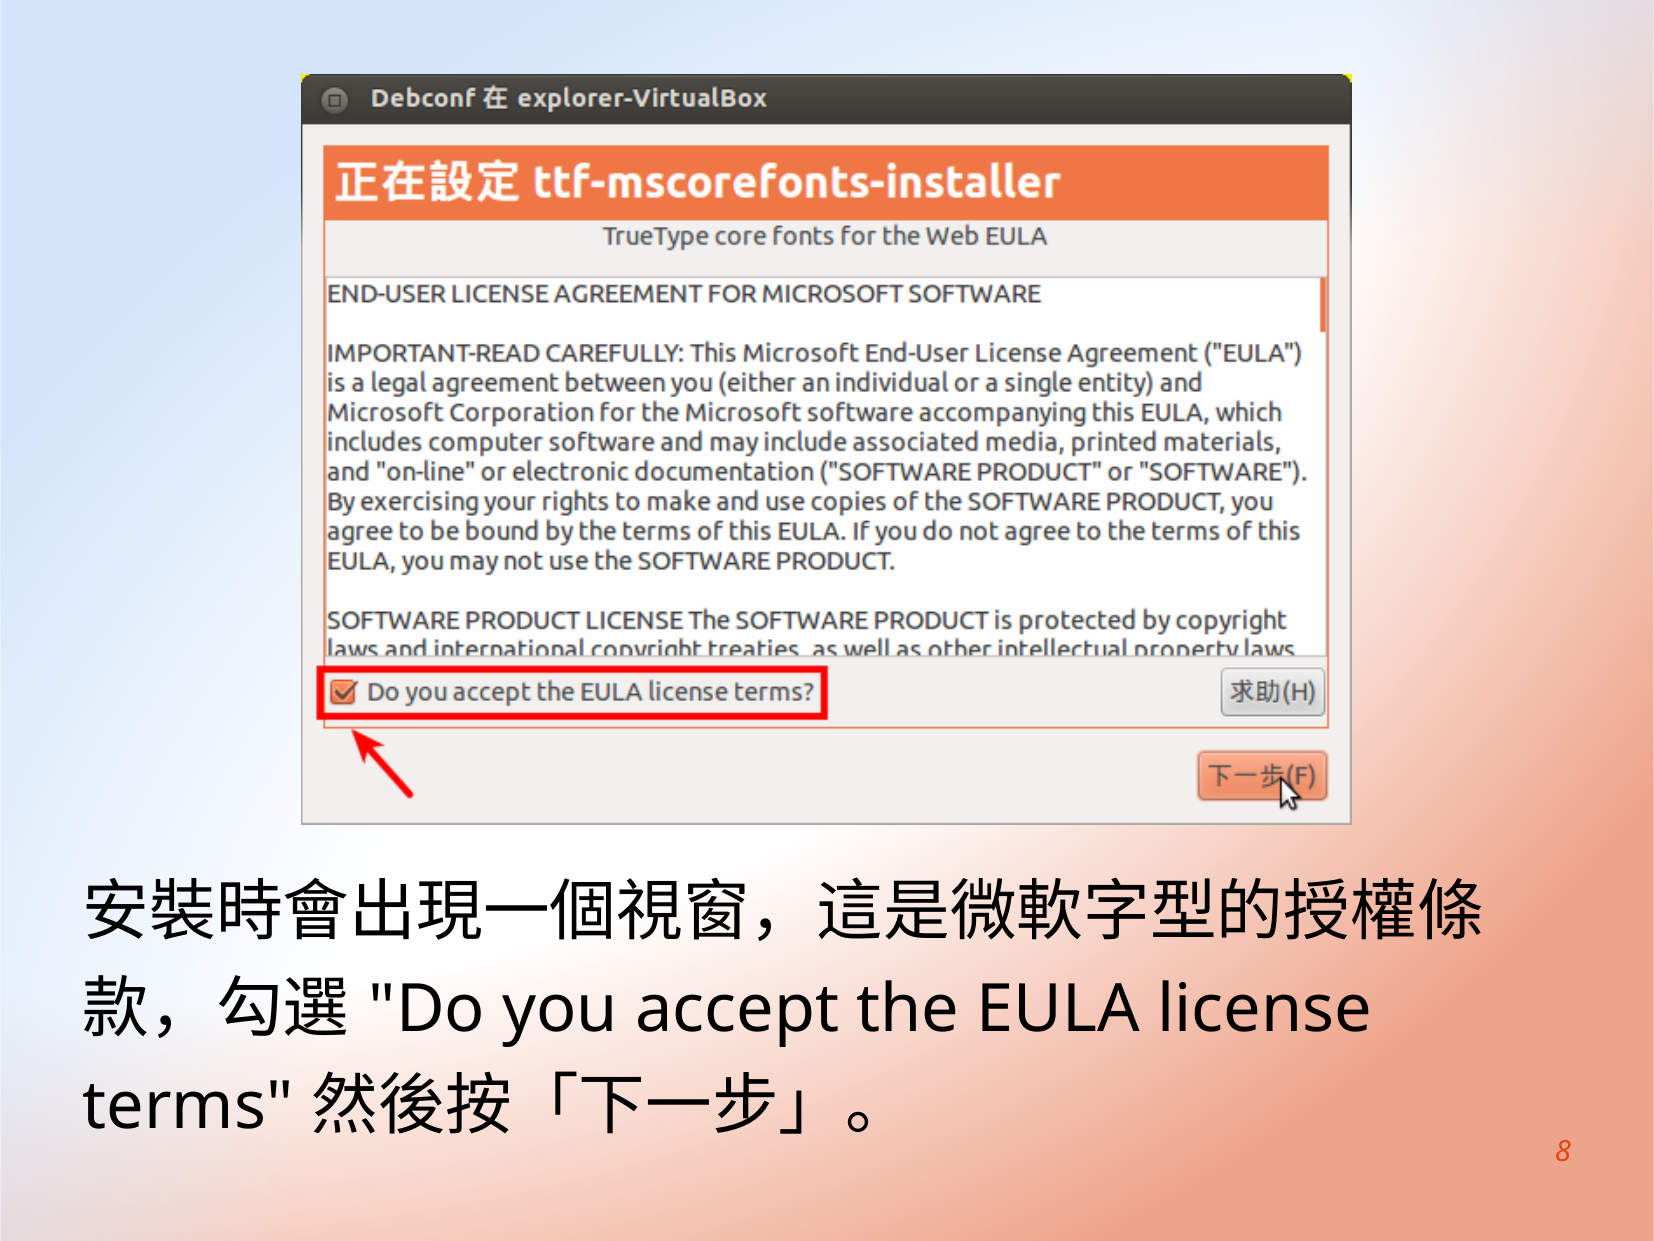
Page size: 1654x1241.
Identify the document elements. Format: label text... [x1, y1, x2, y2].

picture [0, 0, 1654, 1241]
list 安裝時會出現一個視窗，這是微軟字型的授權條款，勾選"Do you accept the EULA license terms"然後按「下一步」。 [82, 857, 1571, 1201]
